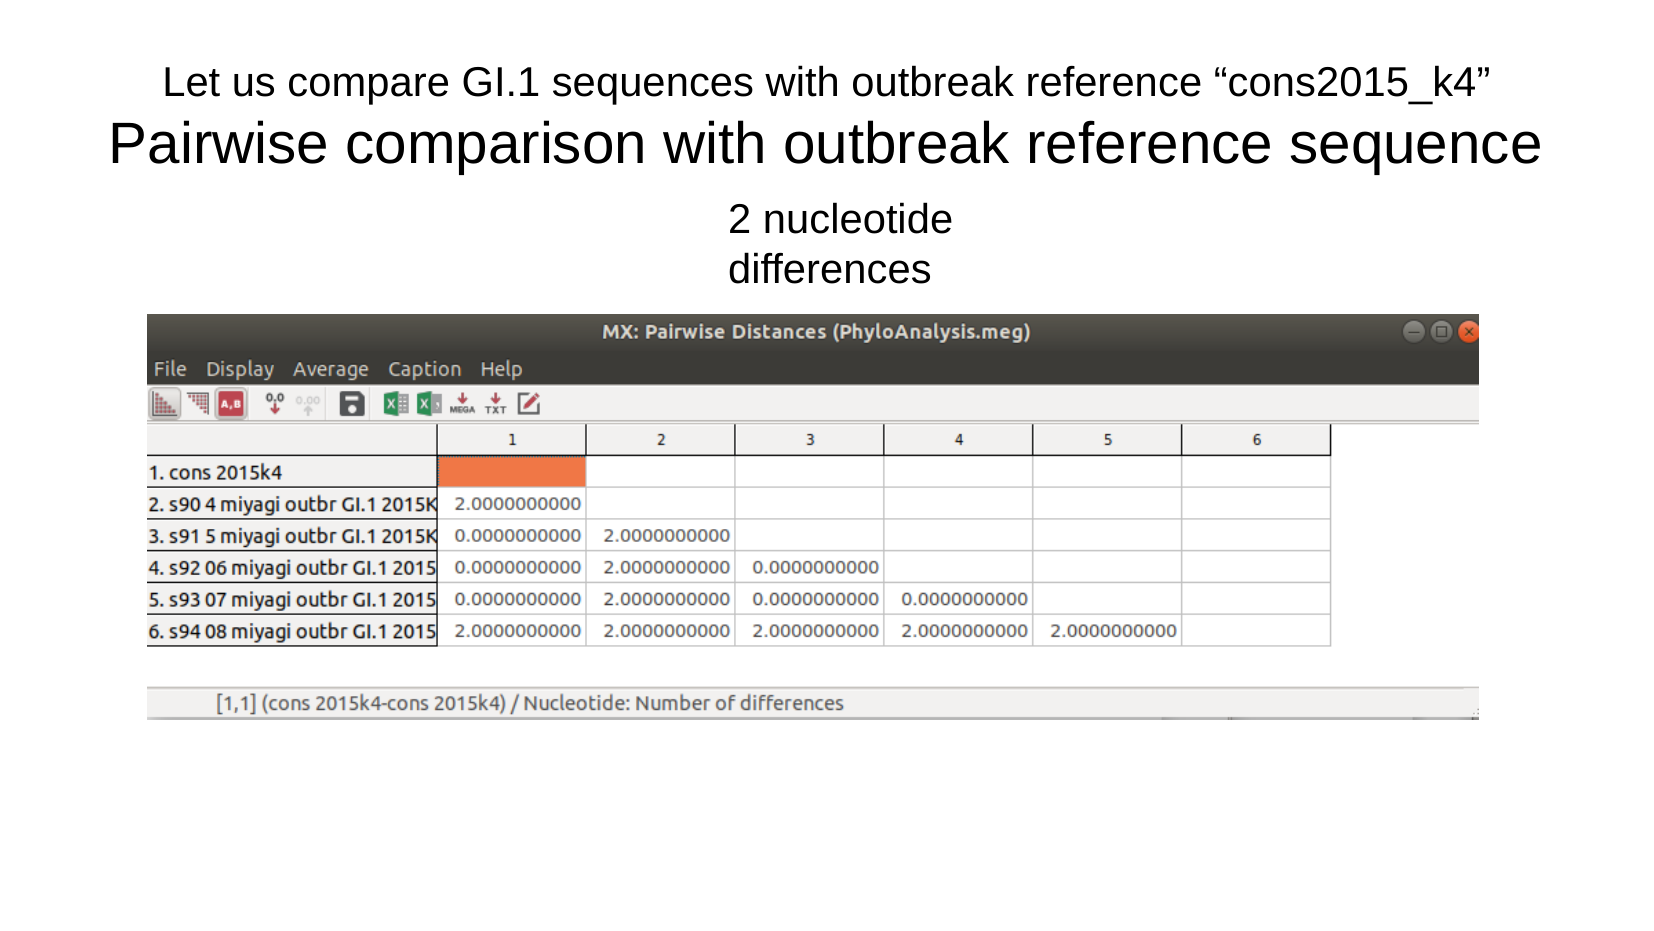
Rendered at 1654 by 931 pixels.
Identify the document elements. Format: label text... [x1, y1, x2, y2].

title Let us compare GI.1 sequences with outbreak reference “cons2015_k4” Pairwise comparison with outbreak reference sequence [82, 12, 1571, 218]
list 2 nucleotide differences [728, 191, 983, 293]
picture [147, 314, 1479, 720]
